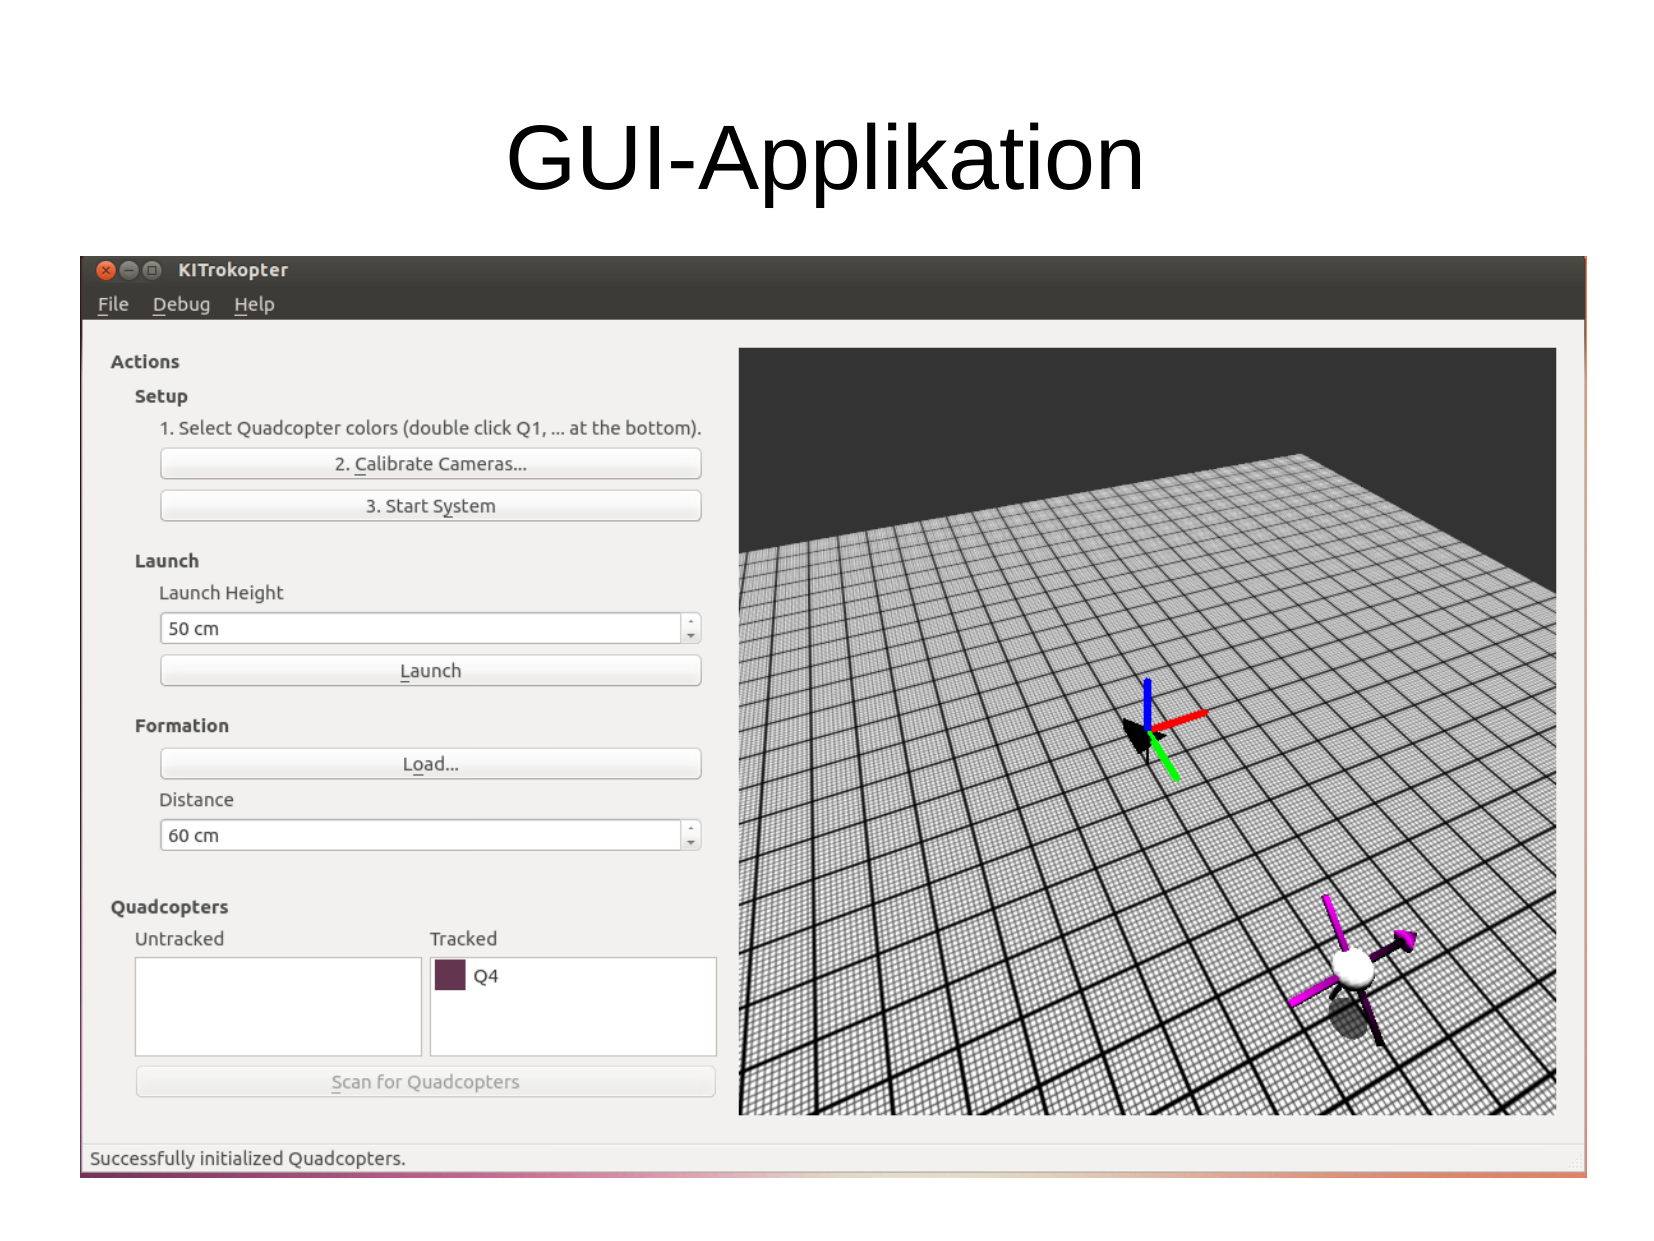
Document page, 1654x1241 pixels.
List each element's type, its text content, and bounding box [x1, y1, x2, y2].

picture [80, 256, 1587, 1178]
title GUI-Applikation [82, 49, 1571, 256]
